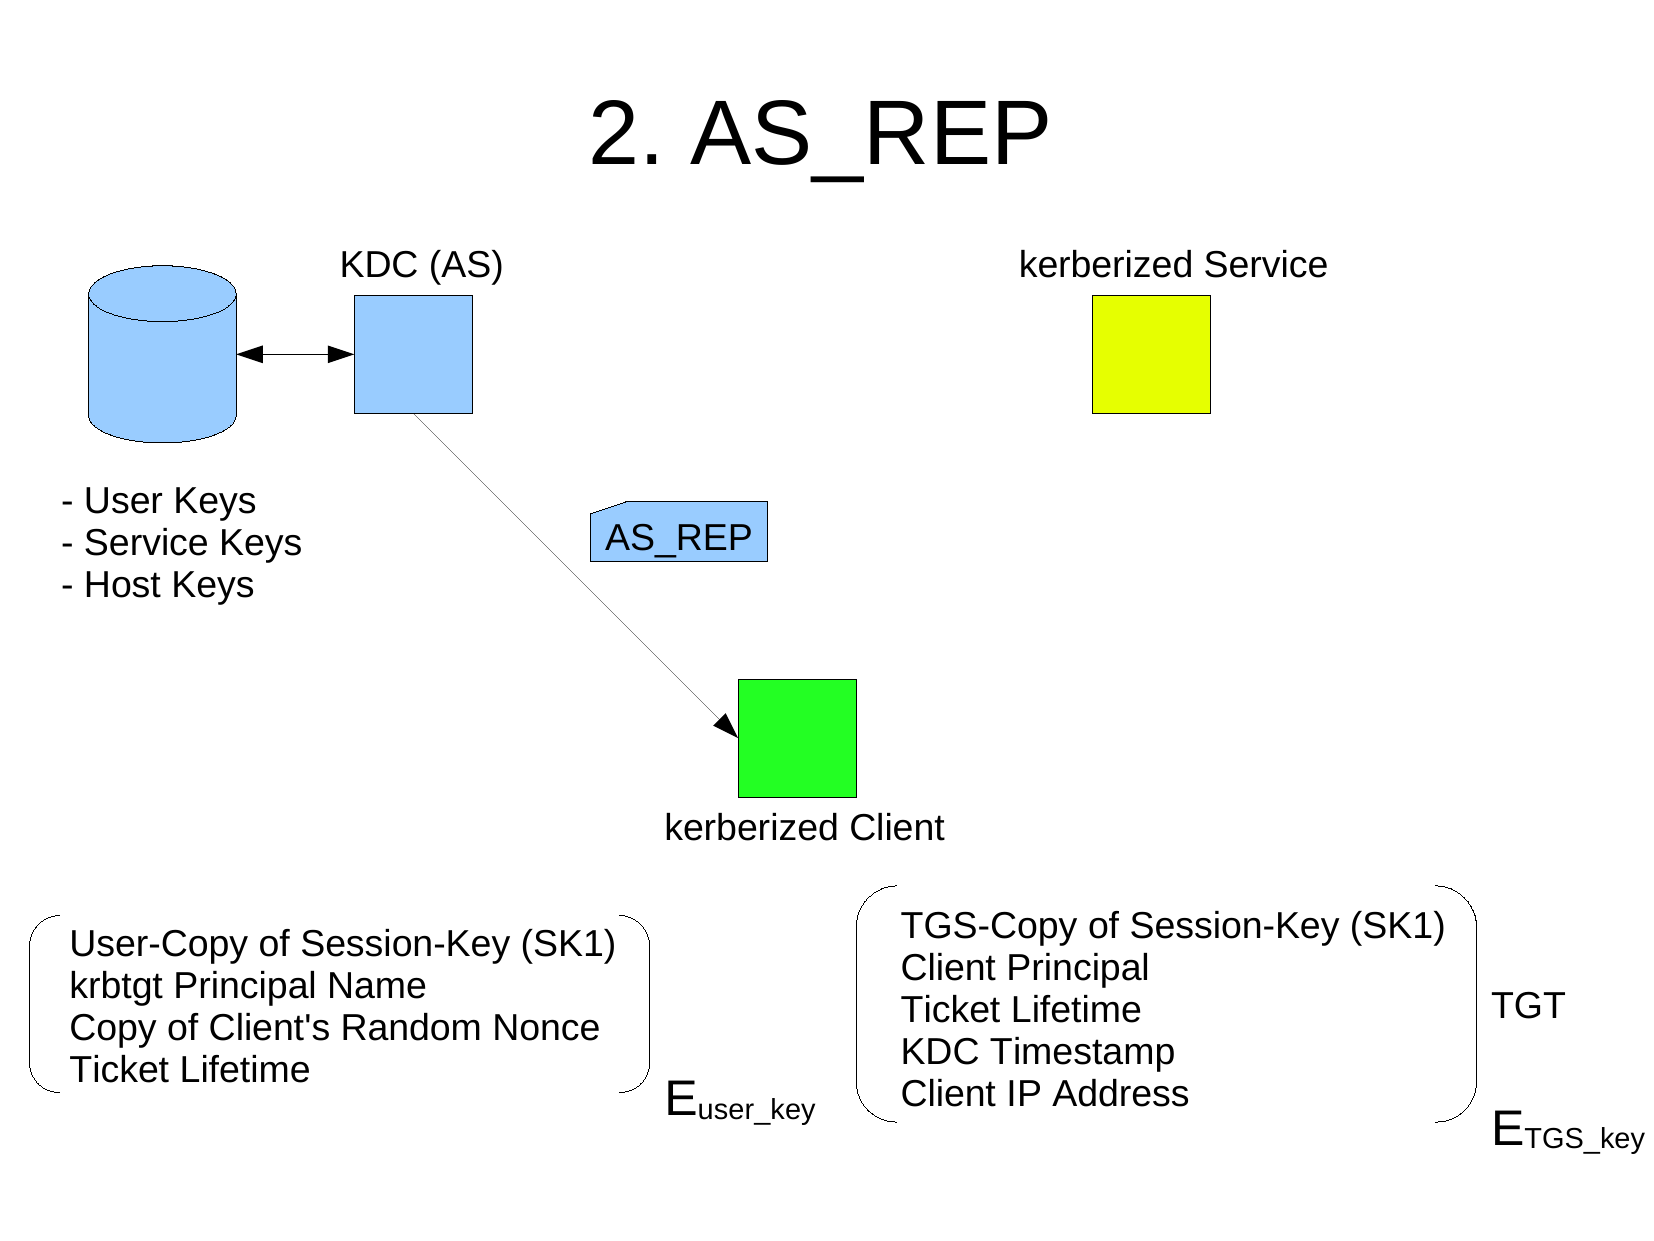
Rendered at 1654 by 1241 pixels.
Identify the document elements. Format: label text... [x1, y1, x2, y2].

title 2. AS_REP [76, 29, 1565, 237]
text_box [354, 295, 473, 414]
text_box [88, 265, 237, 443]
text_box AS_REP [590, 501, 768, 562]
text_box TGT [1476, 976, 1595, 1034]
text_box kerberized Client [649, 799, 1004, 857]
text_box kerberized Service [1003, 236, 1359, 294]
text_box User-Copy of Session-Key (SK1) krbtgt Principal Name Copy of Client's Random Nonce Ticket Lifetime [54, 915, 680, 1099]
text_box Euser_key [649, 1062, 857, 1152]
text_box - User Keys - Service Keys - Host Keys [46, 472, 314, 614]
text_box [738, 679, 857, 798]
text_box TGS-Copy of Session-Key (SK1) Client Principal Ticket Lifetime KDC Timestamp Client IP Address [885, 897, 1506, 1123]
text_box ETGS_key [1476, 1092, 1654, 1182]
text_box KDC (AS) [324, 236, 516, 294]
text_box [1092, 295, 1211, 414]
